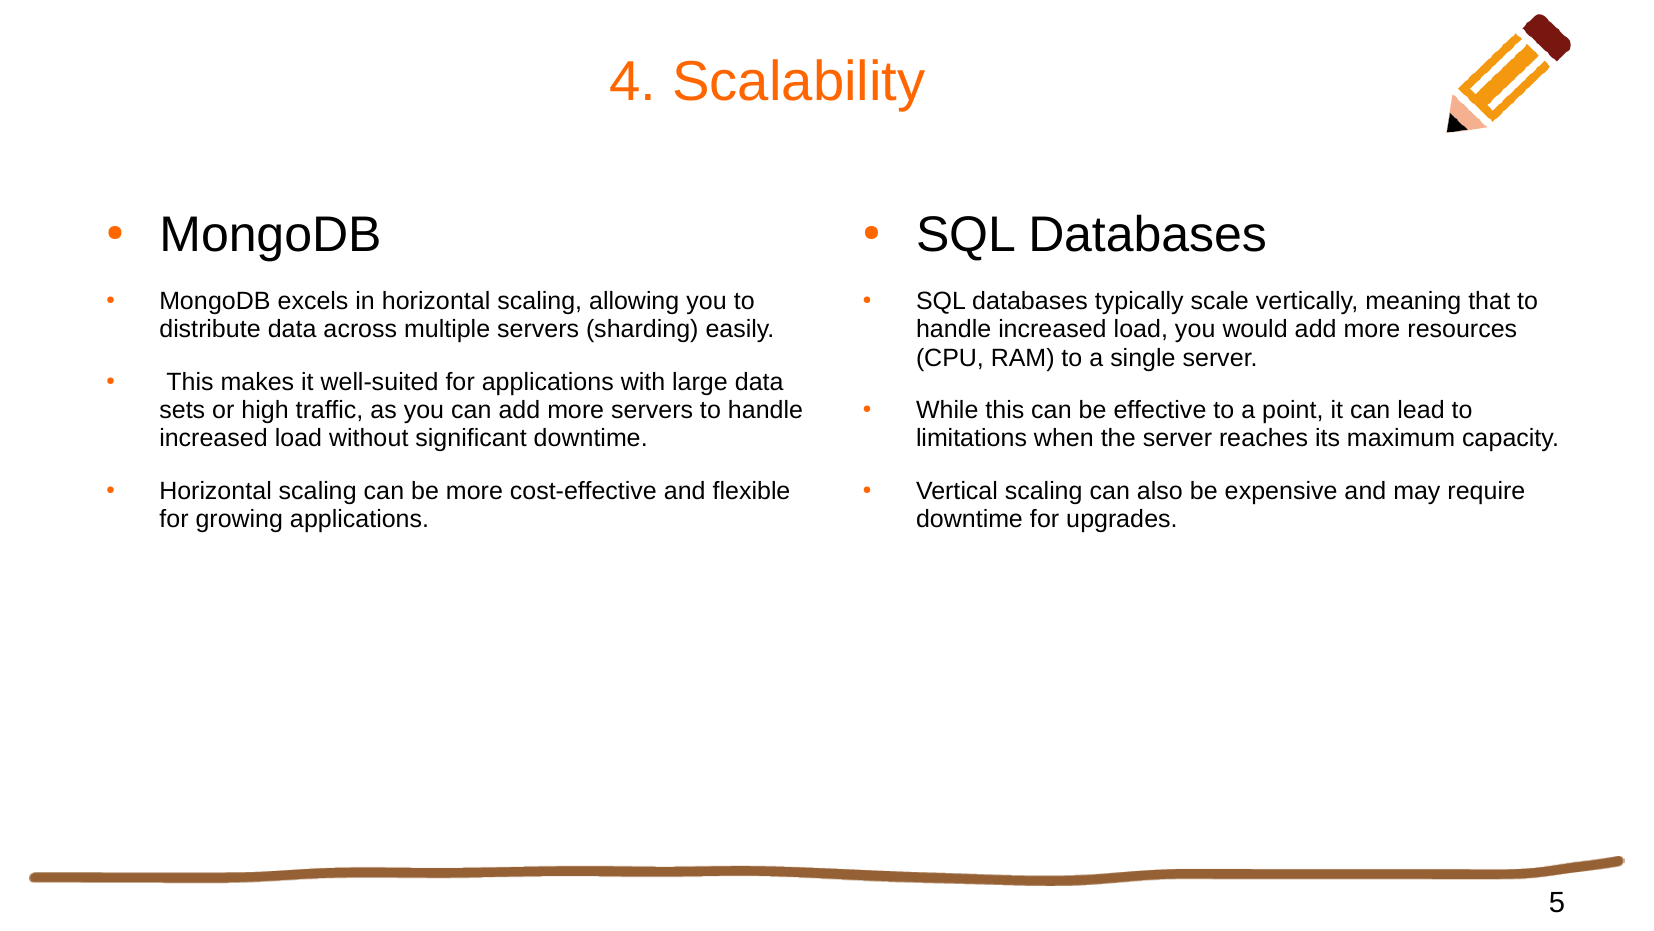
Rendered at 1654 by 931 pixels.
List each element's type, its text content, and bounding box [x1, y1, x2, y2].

list SQL Databases SQL databases typically scale vertically, meaning that to handle increased load, you would add more resources (CPU, RAM) to a single server. While this can be effective to a point, it can lead to limitations when the server reaches its maximum capacity. Vertical scaling can also be expensive and may require downtime for upgrades. [845, 206, 1566, 857]
list MongoDB MongoDB excels in horizontal scaling, allowing you to distribute data across multiple servers (sharding) easily. This makes it well-suited for applications with large data sets or high traffic, as you can add more servers to handle increased load without significant downtime. Horizontal scaling can be more cost-effective and flexible for growing applications. [88, 206, 809, 857]
title 4. Scalability [88, 29, 1447, 133]
picture [1446, 14, 1571, 133]
picture [29, 856, 1625, 886]
